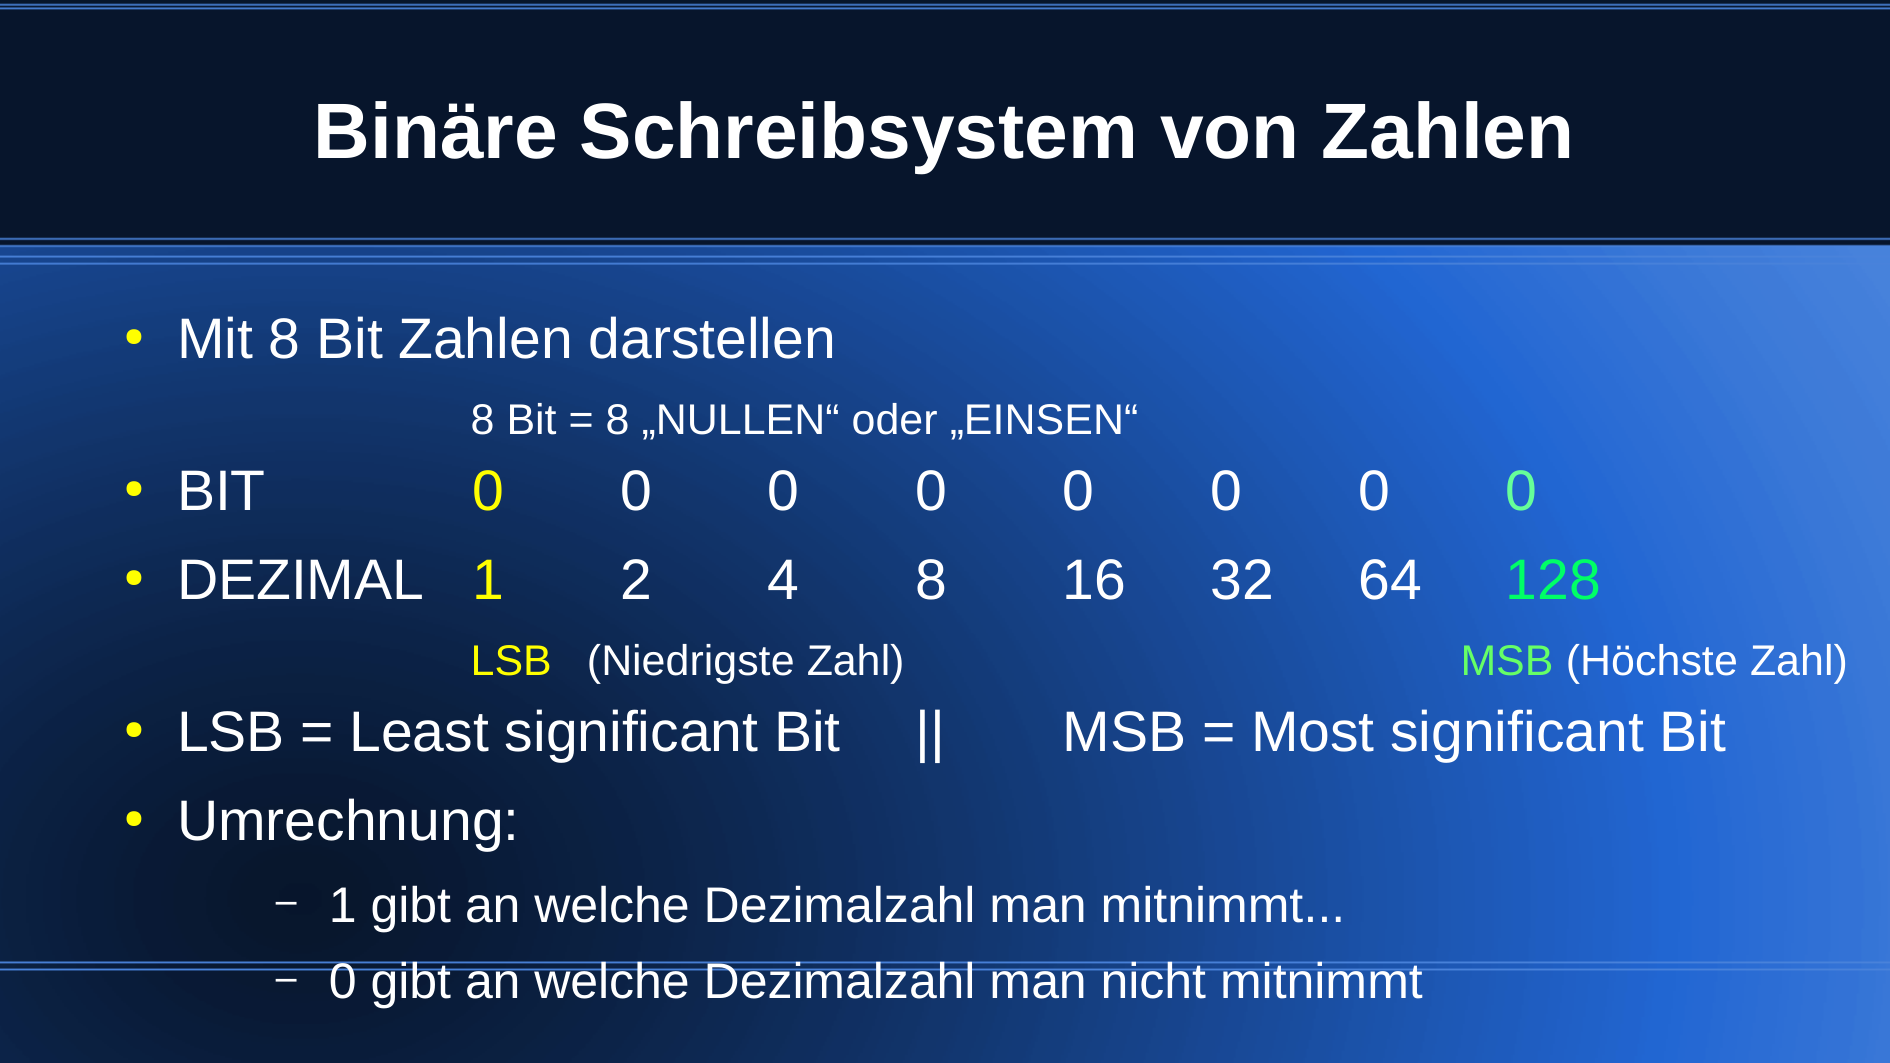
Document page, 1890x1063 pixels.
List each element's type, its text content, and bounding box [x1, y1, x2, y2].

list Mit 8 Bit Zahlen darstellen 8 Bit = 8 „NULLEN“ oder „EINSEN“ BIT 0 0 0 0 0 0 0 0 DEZIMAL 1 2 4 8 16 32 64 128 LSB (Niedrigste Zahl) MSB (Höchste Zahl) LSB = Least significant Bit || MSB = Most significant Bit Umrechnung: 1 gibt an welche Dezimalzahl man mitnimmt... 0 gibt an welche Dezimalzahl man nicht mitnimmt [106, 307, 1890, 1010]
picture [0, 0, 1890, 1063]
title Binäre Schreibsystem von Zahlen [94, 42, 1796, 220]
